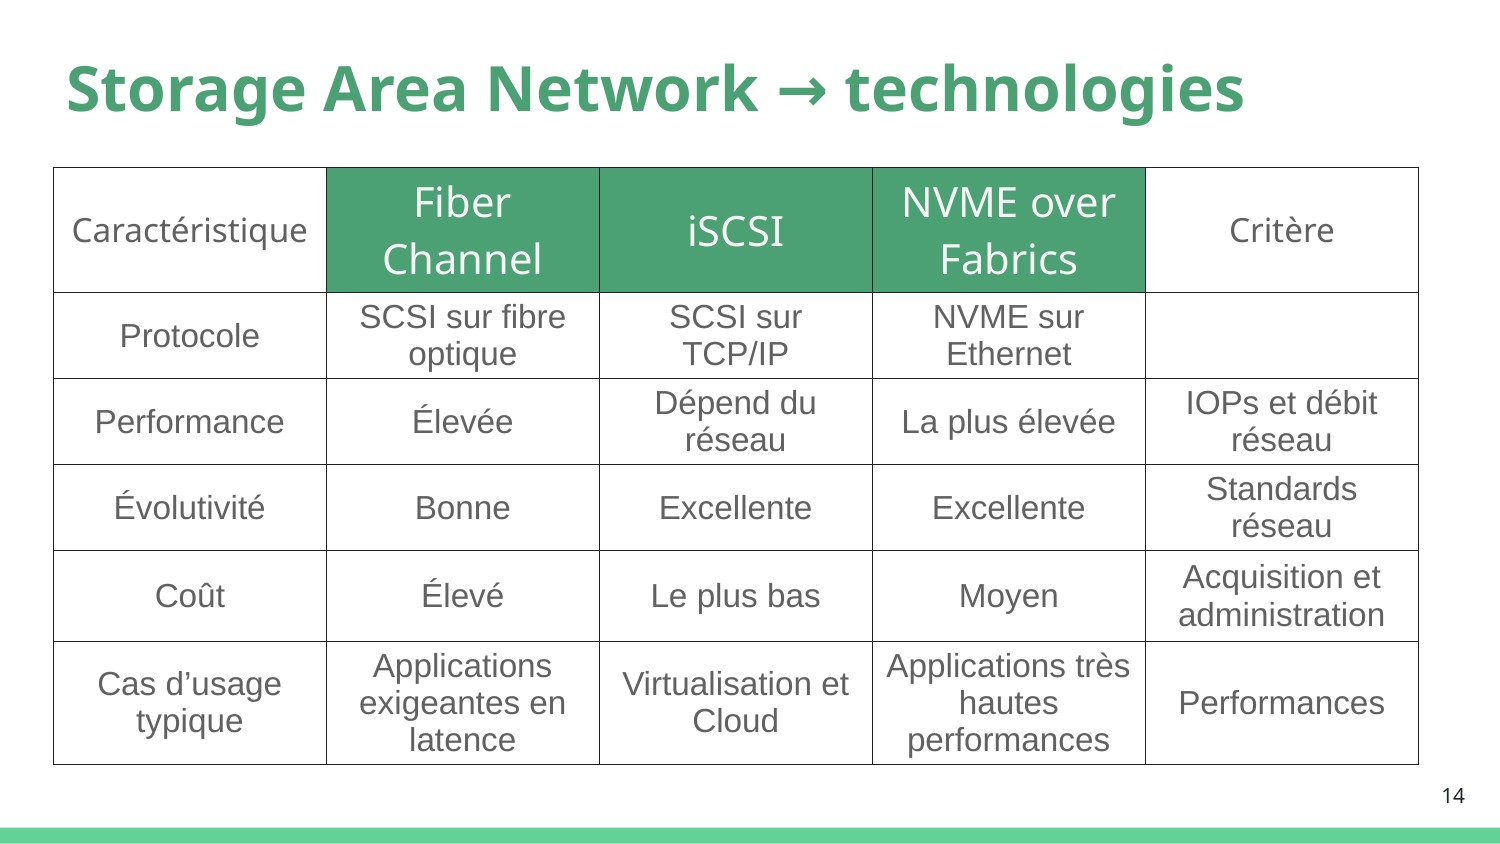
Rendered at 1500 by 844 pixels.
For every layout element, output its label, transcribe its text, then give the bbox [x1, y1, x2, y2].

table_cell Bonne [327, 465, 599, 550]
table_cell La plus élevée [873, 379, 1145, 464]
table_cell Cas d’usage typique [54, 642, 326, 764]
table_cell Standards réseau [1146, 465, 1418, 550]
table_cell Performance [54, 379, 326, 464]
table_cell Acquisition et administration [1146, 551, 1418, 641]
table_header Critère [1146, 168, 1418, 292]
slide_number <numéro> [1389, 764, 1480, 830]
table_cell [1146, 293, 1418, 378]
table_cell SCSI sur fibre optique [327, 293, 599, 378]
table_cell Applications exigeantes en latence [327, 642, 599, 764]
table_cell Le plus bas [600, 551, 872, 641]
table_cell Applications très hautes performances [873, 642, 1145, 764]
table_cell Coût [54, 551, 326, 641]
table_cell Dépend du réseau [600, 379, 872, 464]
table_header Fiber Channel [327, 168, 599, 292]
table_cell SCSI sur TCP/IP [600, 293, 872, 378]
table_cell NVME sur Ethernet [873, 293, 1145, 378]
table_header Caractéristique [54, 168, 326, 292]
table_cell Virtualisation et Cloud [600, 642, 872, 764]
table_header NVME over Fabrics [873, 168, 1145, 292]
table_cell Excellente [873, 465, 1145, 550]
title Storage Area Network → technologies [51, 23, 1449, 117]
table_cell IOPs et débit réseau [1146, 379, 1418, 464]
table_cell Moyen [873, 551, 1145, 641]
table_cell Excellente [600, 465, 872, 550]
table_cell Protocole [54, 293, 326, 378]
table_cell Élevée [327, 379, 599, 464]
table_cell Évolutivité [54, 465, 326, 550]
table_header iSCSI [600, 168, 872, 292]
table_cell Performances [1146, 642, 1418, 764]
table_cell Élevé [327, 551, 599, 641]
